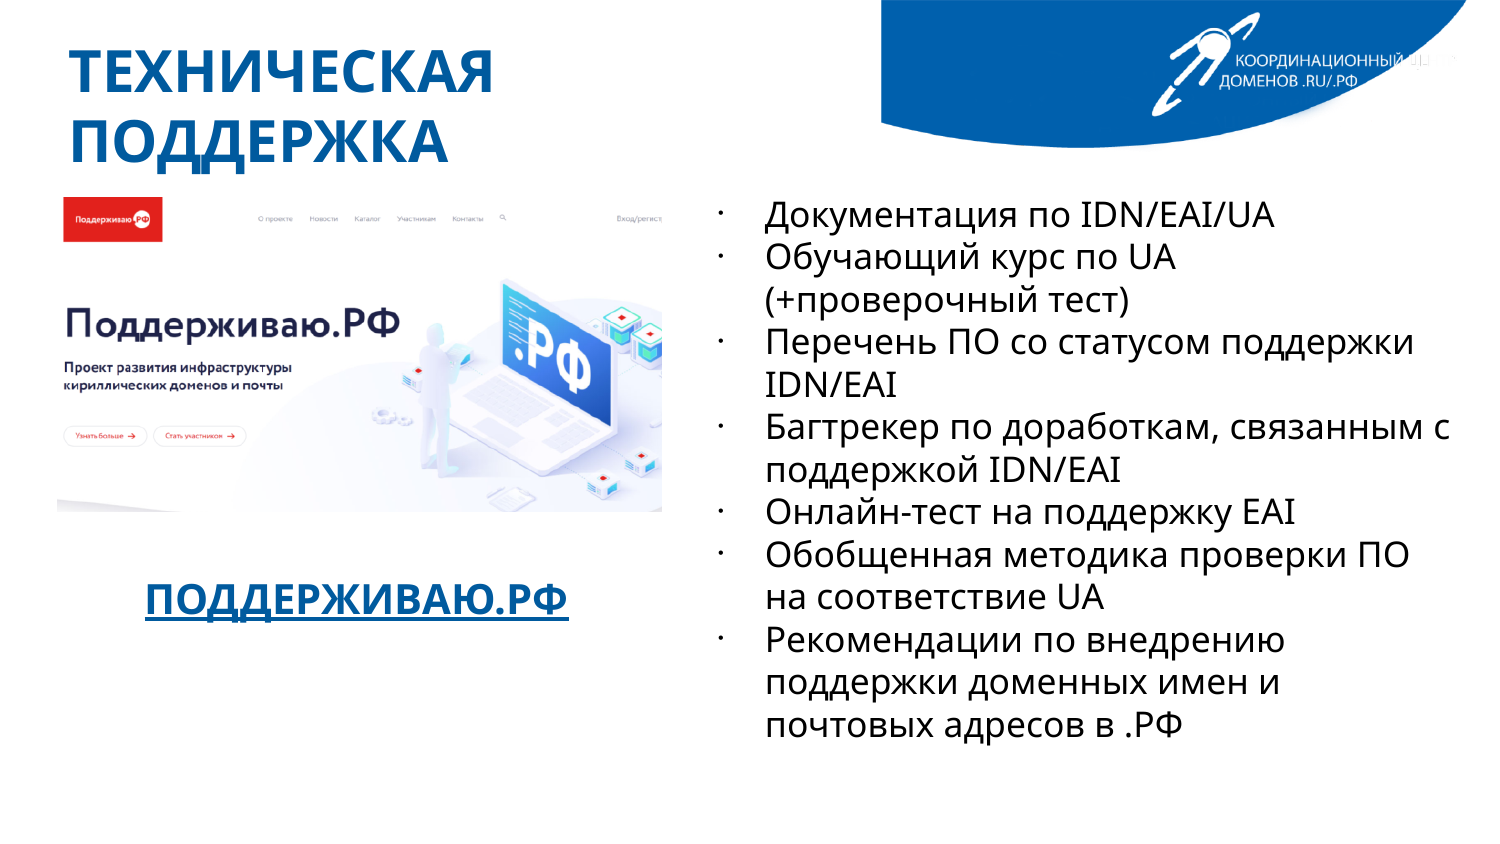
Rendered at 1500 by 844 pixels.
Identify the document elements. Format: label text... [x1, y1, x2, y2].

text_box Документация по IDN/EAI/UA Обучающий курс по UA (+проверочный тест) Перечень ПО со статусом поддержки IDN/EAI Багтрекер по доработкам, связанным с поддержкой IDN/EAI Онлайн-тест на поддержку EAI Обобщенная методика проверки ПО на соответствие UA Рекомендации по внедрению поддержки доменных имен и почтовых адресов в .РФ [703, 184, 1466, 795]
text_box ТЕХНИЧЕСКАЯ ПОДДЕРЖКА [56, 28, 807, 181]
text_box ПОДДЕРЖИВАЮ.РФ [132, 566, 611, 629]
picture [57, 197, 662, 512]
picture [843, 0, 1500, 185]
